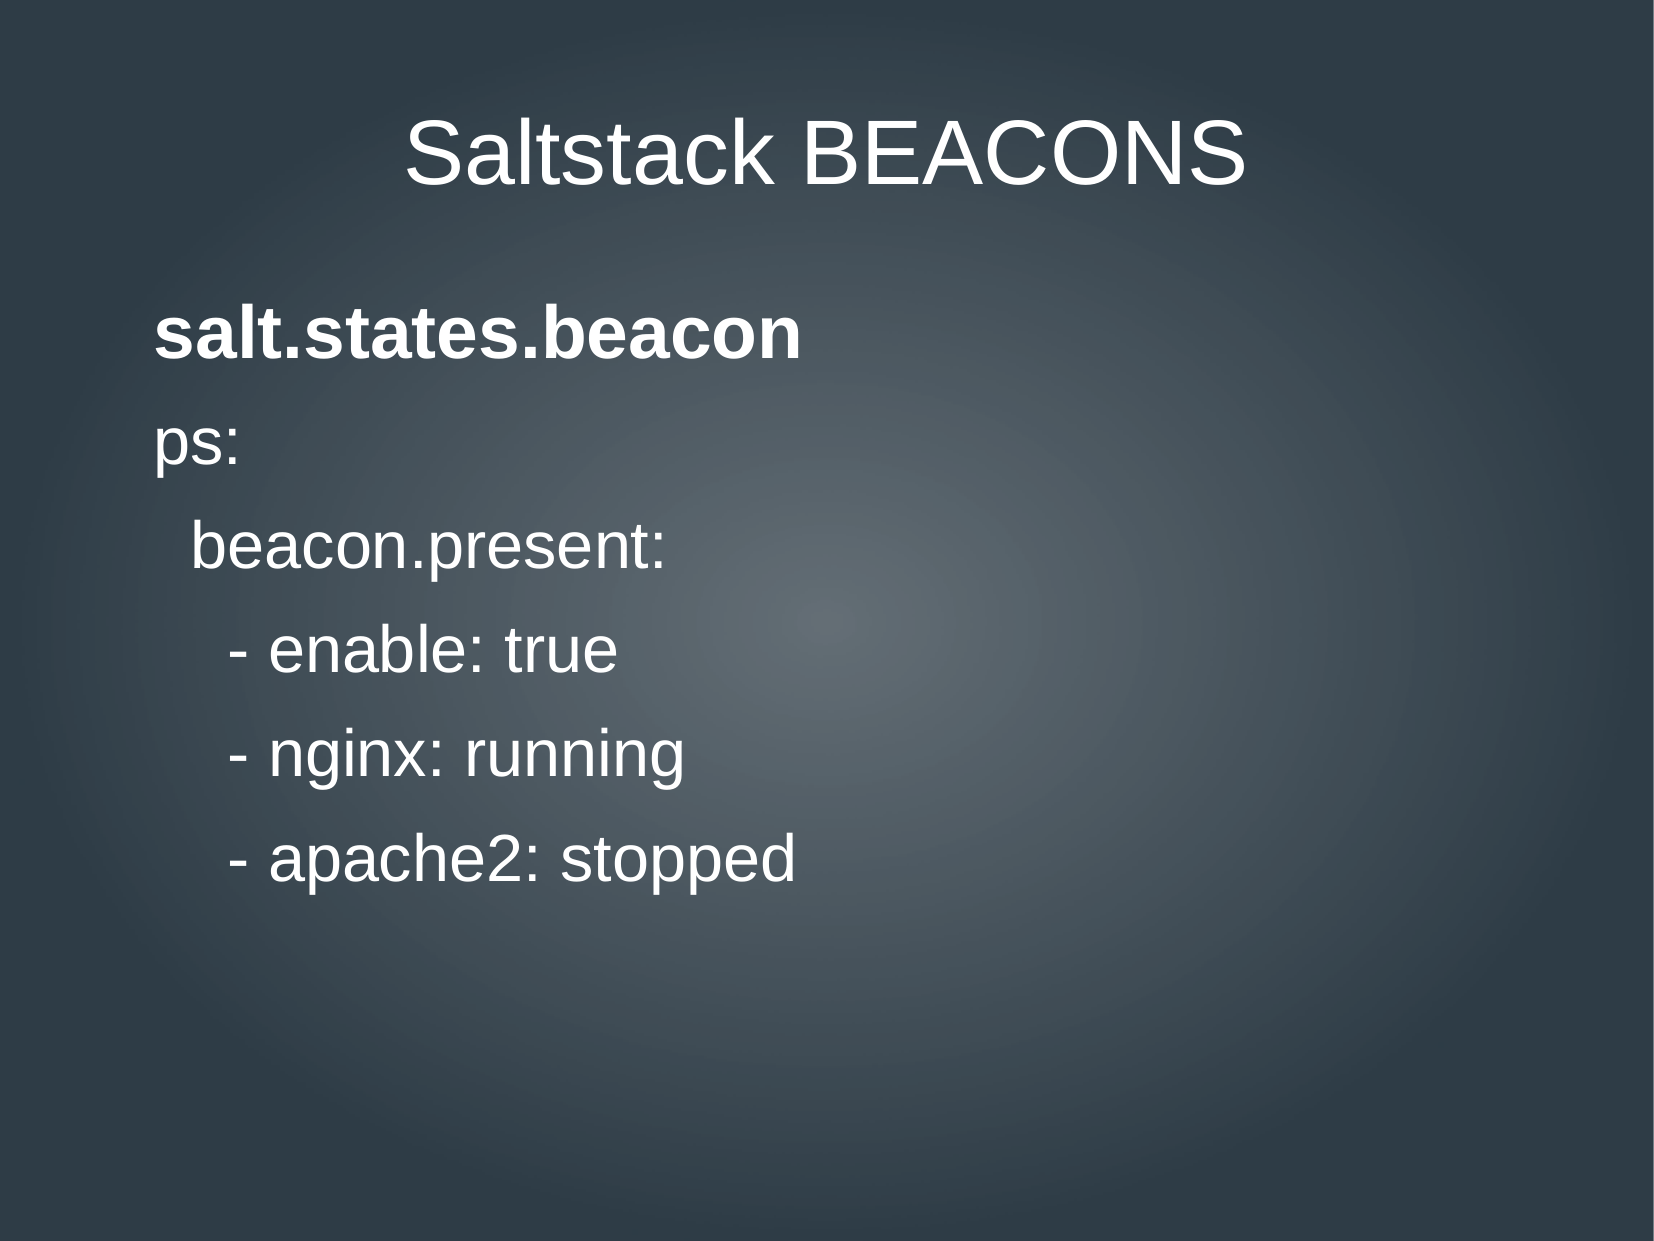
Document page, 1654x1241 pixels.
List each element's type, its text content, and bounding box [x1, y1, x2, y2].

list salt.states.beacon ps: beacon.present: - enable: true - nginx: running - apache2: stopped [82, 290, 1571, 1010]
title Saltstack BEACONS [82, 49, 1571, 257]
